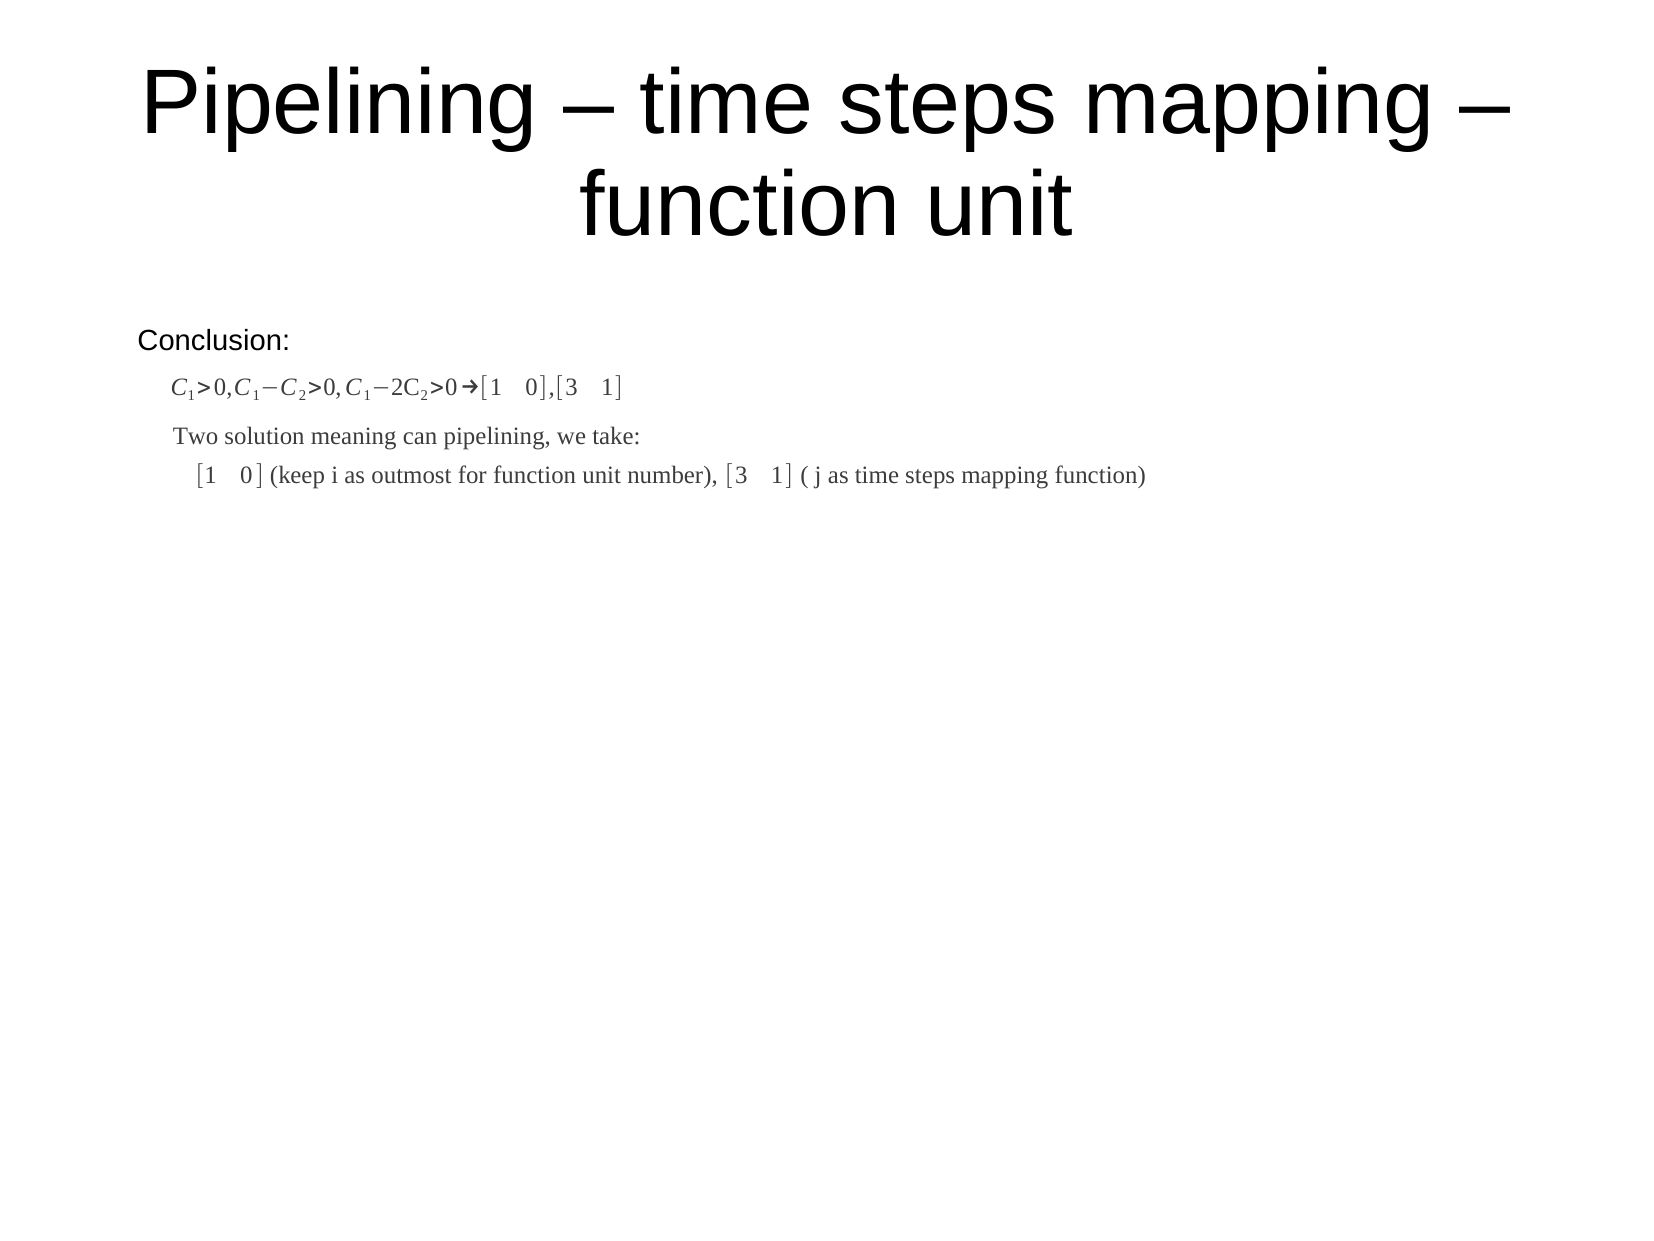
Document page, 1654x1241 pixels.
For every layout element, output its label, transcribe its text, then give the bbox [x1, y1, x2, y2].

text_box Conclusion: [122, 316, 363, 374]
chart [190, 458, 1152, 490]
title Pipelining – time steps mapping – function unit [82, 49, 1571, 257]
chart [166, 423, 654, 451]
chart [164, 370, 628, 405]
